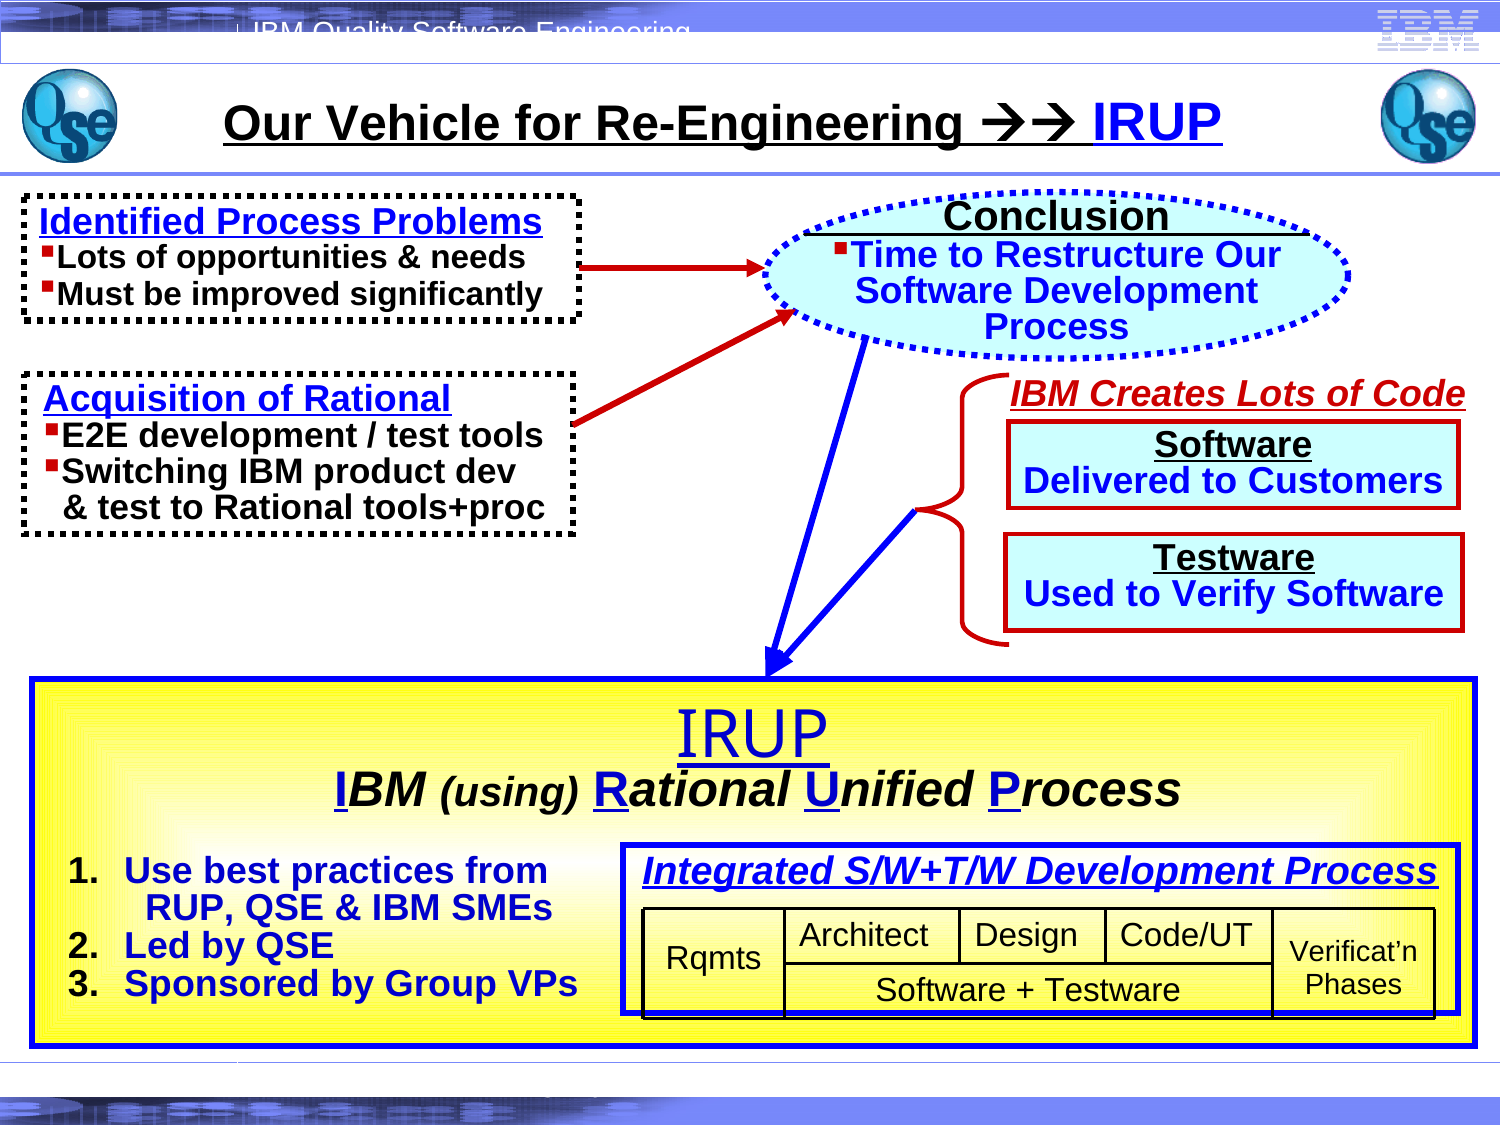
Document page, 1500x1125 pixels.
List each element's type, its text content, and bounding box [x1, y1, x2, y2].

text_box Code/UT [1107, 910, 1271, 962]
text_box ______Conclusion______ Time to Restructure Our Software Development Process [788, 189, 1325, 355]
text_box Design [961, 910, 1104, 962]
text_box IBM Creates Lots of Code [995, 365, 1482, 423]
text_box Architect [786, 910, 958, 962]
text_box IRUP [32, 678, 1475, 1047]
text_box Software Delivered to Customers [1008, 423, 1459, 509]
text_box IBM (using) Rational Unified Process [102, 753, 1414, 825]
text_box [765, 243, 788, 308]
picture [0, 1063, 1500, 1125]
text_box [1325, 242, 1349, 308]
text_box Identified Process Problems Lots of opportunities & needs Must be improved significantly [24, 196, 580, 321]
picture [1376, 64, 1482, 170]
text_box Software + Testware [786, 965, 1271, 1017]
text_box Rqmts [645, 910, 783, 1017]
text_box Verificat’n Phases [1274, 910, 1433, 1017]
text_box Use best practices from RUP, QSE & IBM SMEs Led by QSE Sponsored by Group VPs [53, 845, 608, 1012]
title Our Vehicle for Re-Engineering  IRUP [166, 88, 1280, 171]
text_box Integrated S/W+T/W Development Process [623, 844, 1459, 1014]
text_box [972, 355, 1141, 359]
text_box Acquisition of Rational E2E development / test tools Switching IBM product dev & test to Rational tools+proc [24, 373, 573, 535]
text_box Testware Used to Verify Software [1005, 534, 1463, 631]
picture [1, 1, 1500, 169]
